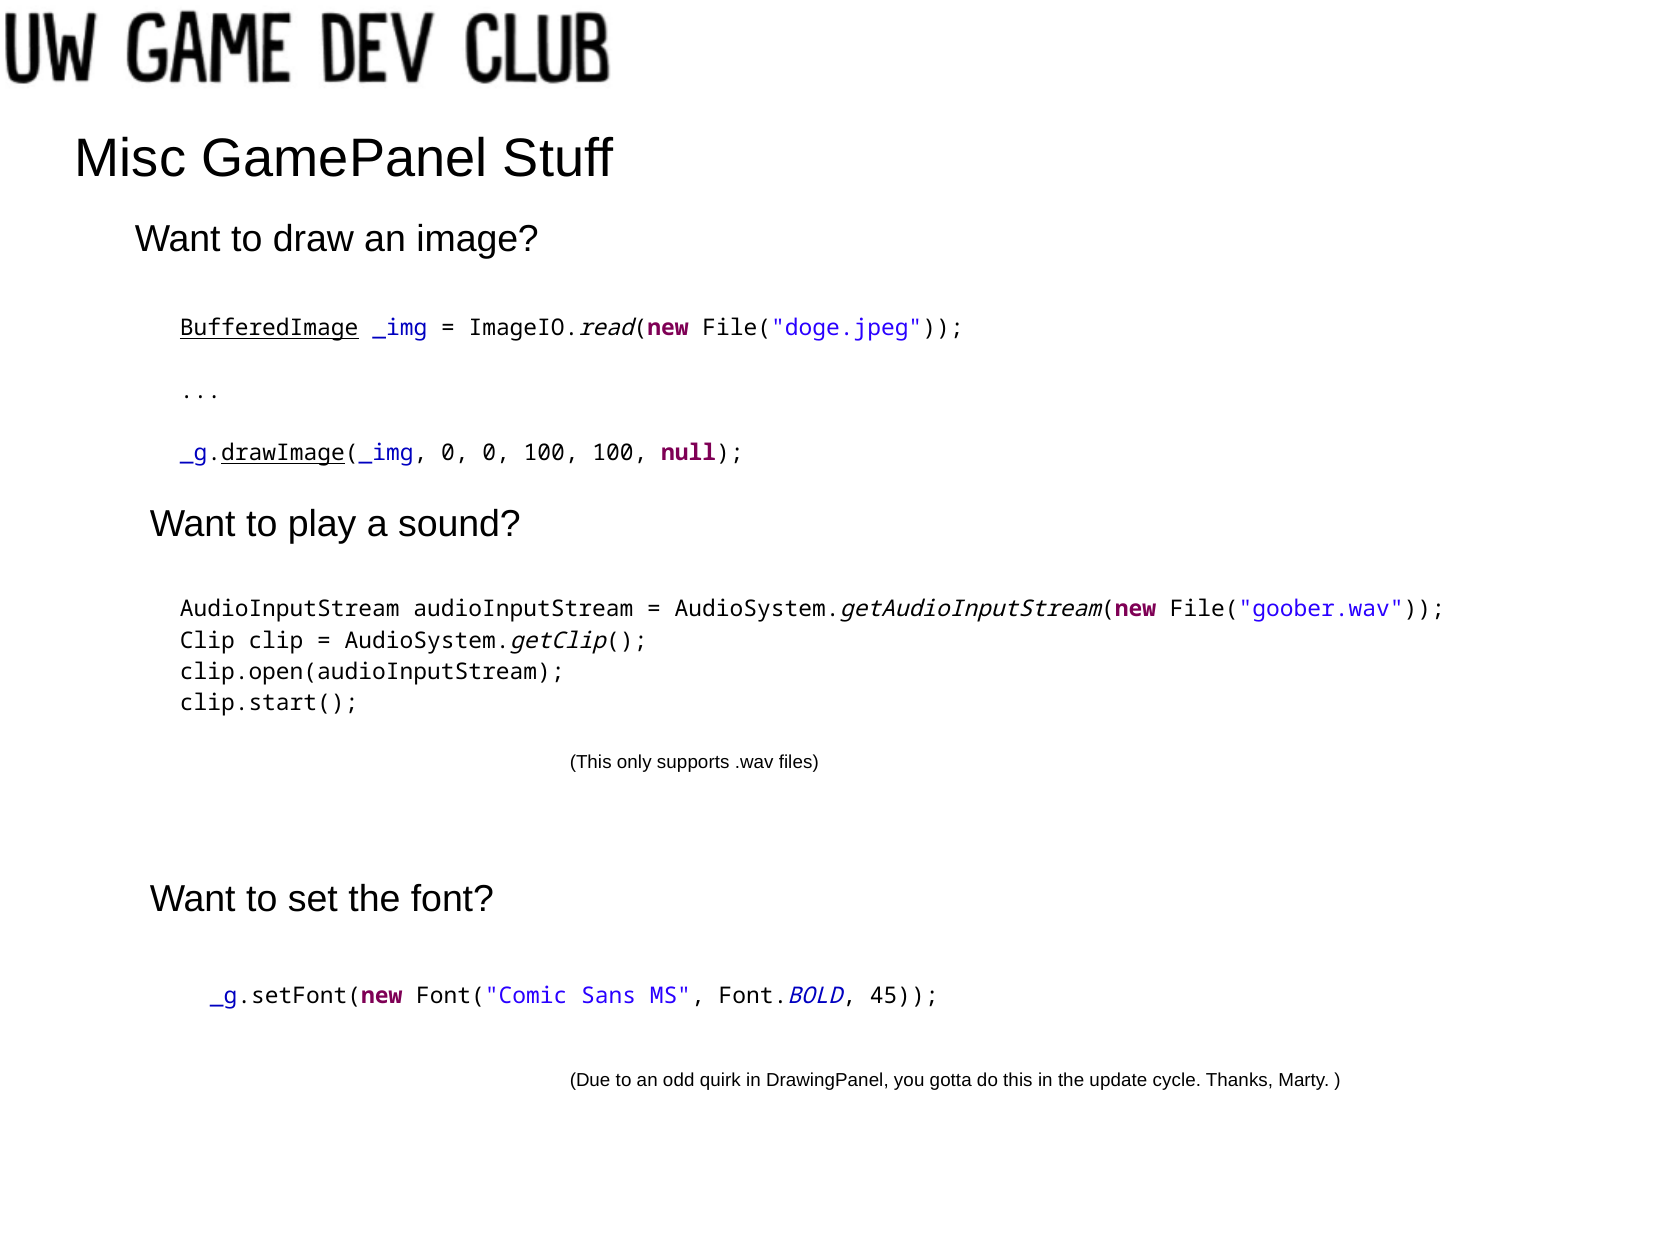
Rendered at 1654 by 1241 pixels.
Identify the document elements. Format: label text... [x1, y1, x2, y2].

text_box Want to play a sound? [135, 495, 1021, 552]
picture [1, 1, 617, 90]
text_box Want to draw an image? [120, 210, 1006, 267]
text_box (Due to an odd quirk in DrawingPanel, you gotta do this in the update cycle. Thanks, Marty. ) [555, 1061, 1561, 1098]
text_box Want to set the font? [135, 870, 1021, 927]
text_box _g.setFont(new Font("Comic Sans MS", Font.BOLD, 45)); [195, 971, 991, 1016]
text_box BufferedImage _img = ImageIO.read(new File("doge.jpeg")); ... _g.drawImage(_img, 0, 0, 100, 100, null); [165, 303, 1156, 463]
text_box AudioInputStream audioInputStream = AudioSystem.getAudioInputStream(new File("goober.wav")); Clip clip = AudioSystem.getClip(); clip.open(audioInputStream); clip.start(); [165, 585, 1654, 715]
text_box Misc GamePanel Stuff [60, 119, 1021, 196]
text_box (This only supports .wav files) [555, 744, 1366, 781]
